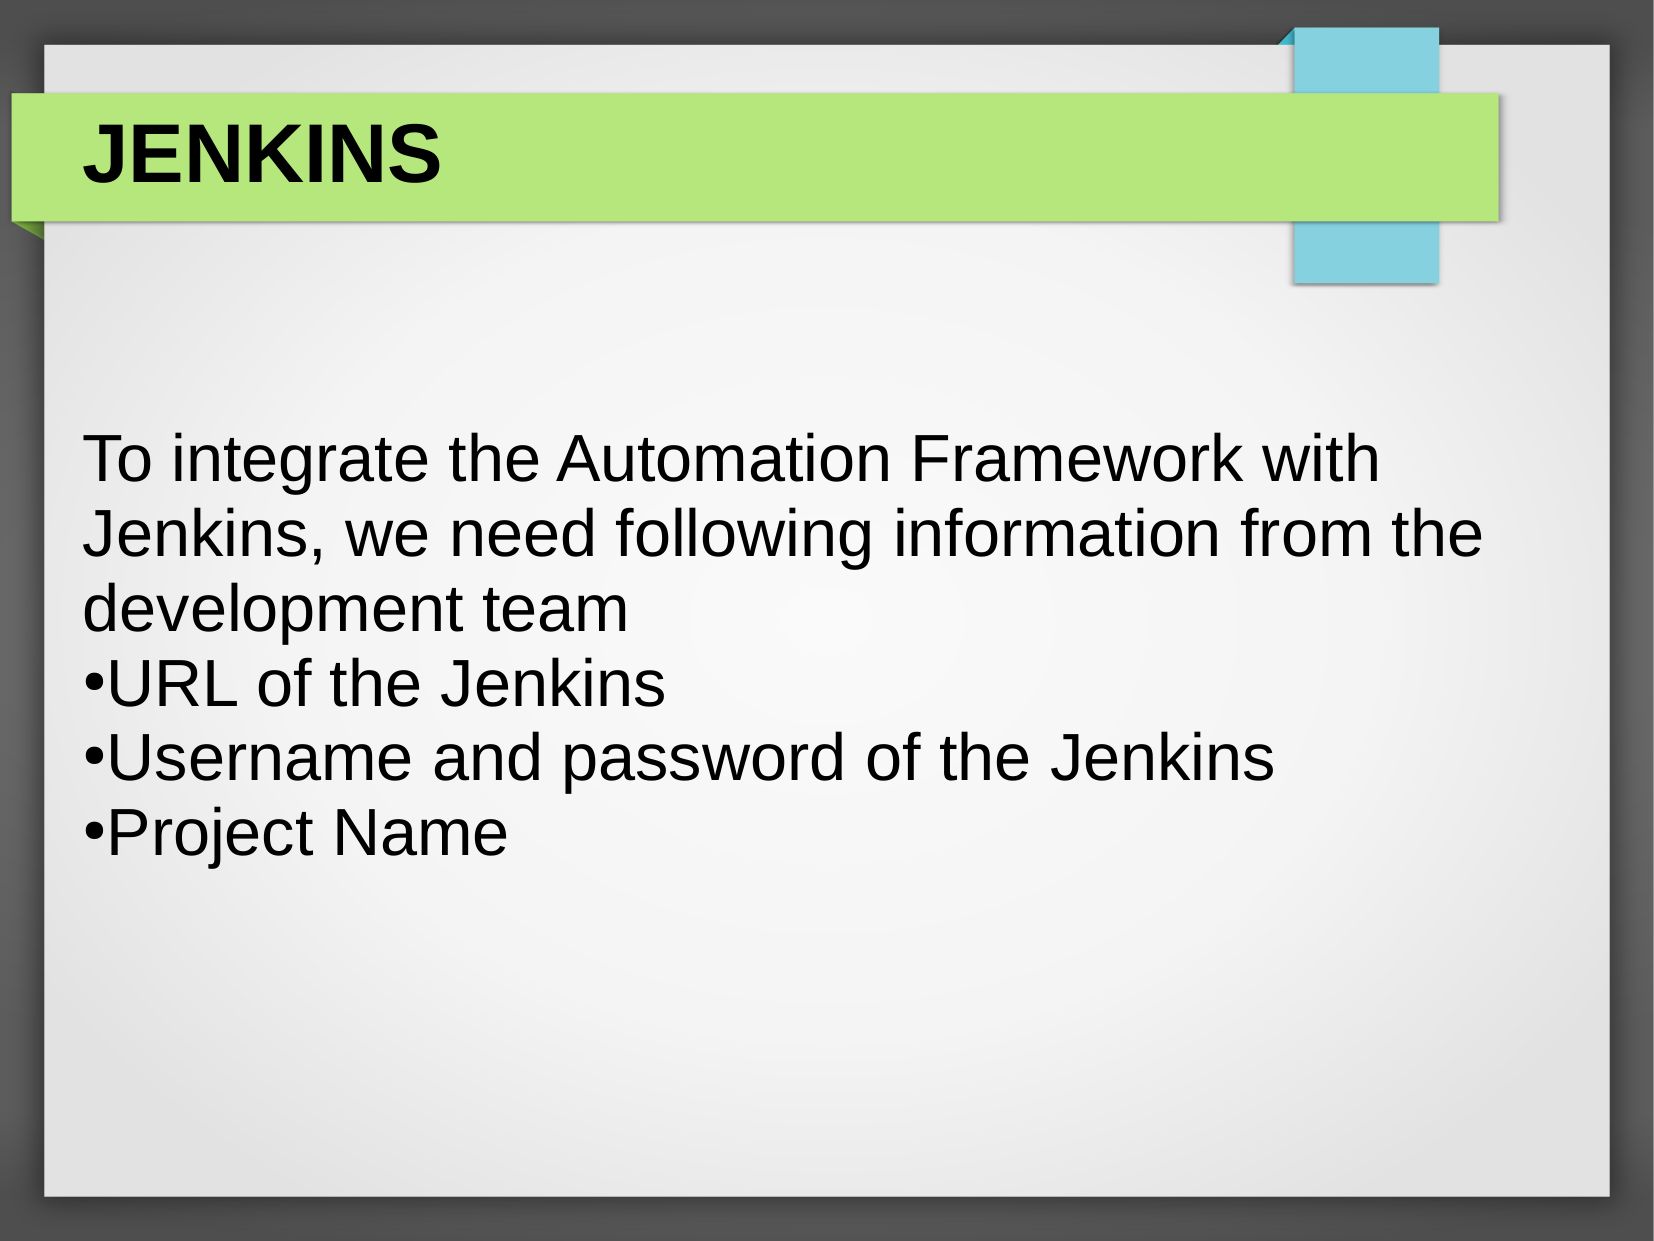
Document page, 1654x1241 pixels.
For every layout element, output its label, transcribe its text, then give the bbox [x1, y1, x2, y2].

picture [0, 0, 1654, 1241]
subtitle To integrate the Automation Framework with Jenkins, we need following information from the development team URL of the Jenkins Username and password of the Jenkins Project Name [82, 295, 1571, 1015]
title JENKINS [82, 94, 1264, 213]
